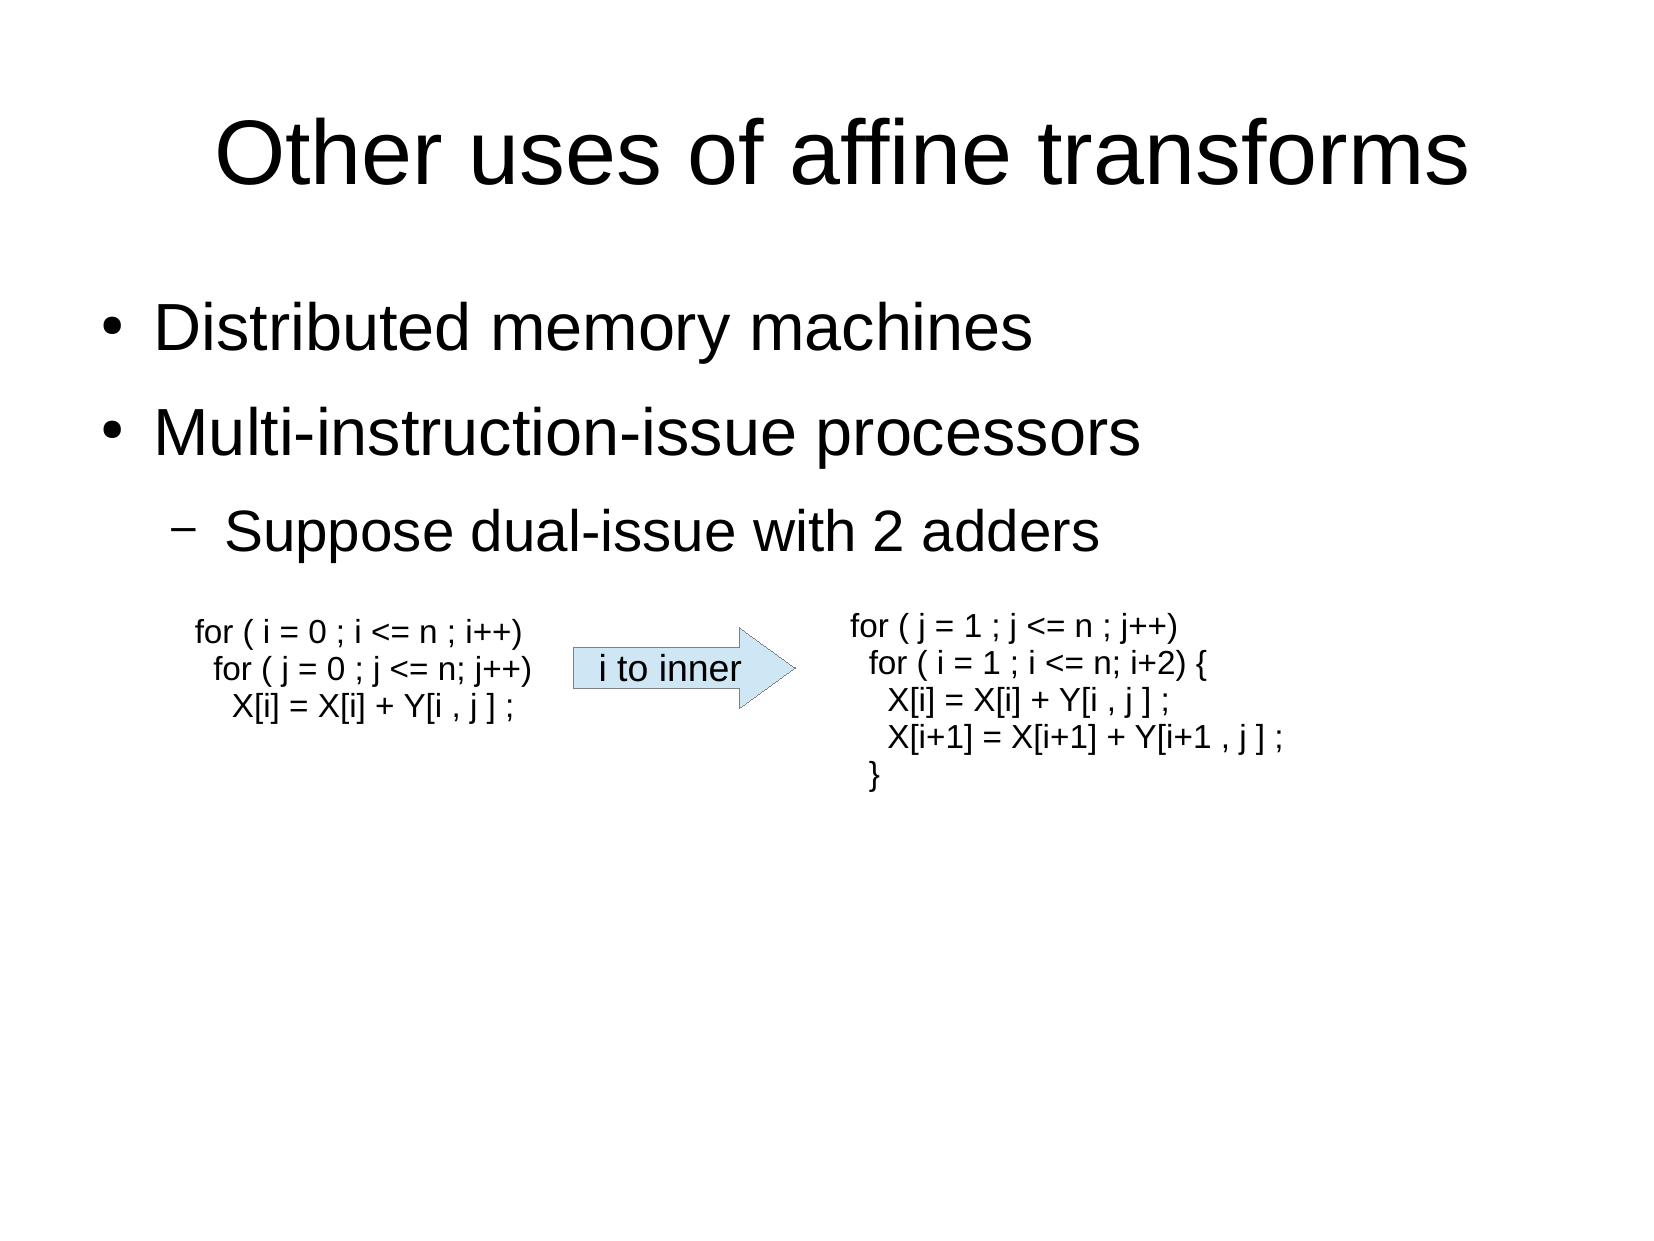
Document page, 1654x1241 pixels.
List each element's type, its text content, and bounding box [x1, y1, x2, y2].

list Distributed memory machines Multi-instruction-issue processors Suppose dual-issue with 2 adders [82, 290, 1538, 586]
text_box for ( i = 0 ; i <= n ; i++) for ( j = 0 ; j <= n; j++) X[i] = X[i] + Y[i , j ] ; [180, 605, 571, 756]
text_box i to inner [573, 627, 796, 709]
title Other uses of affine transforms [82, 49, 1571, 257]
text_box for ( j = 1 ; j <= n ; j++) for ( i = 1 ; i <= n; i+2) { X[i] = X[i] + Y[i , j ] ; X[i+1] = X[i+1] + Y[i+1 , j ] ; } [835, 600, 1351, 800]
